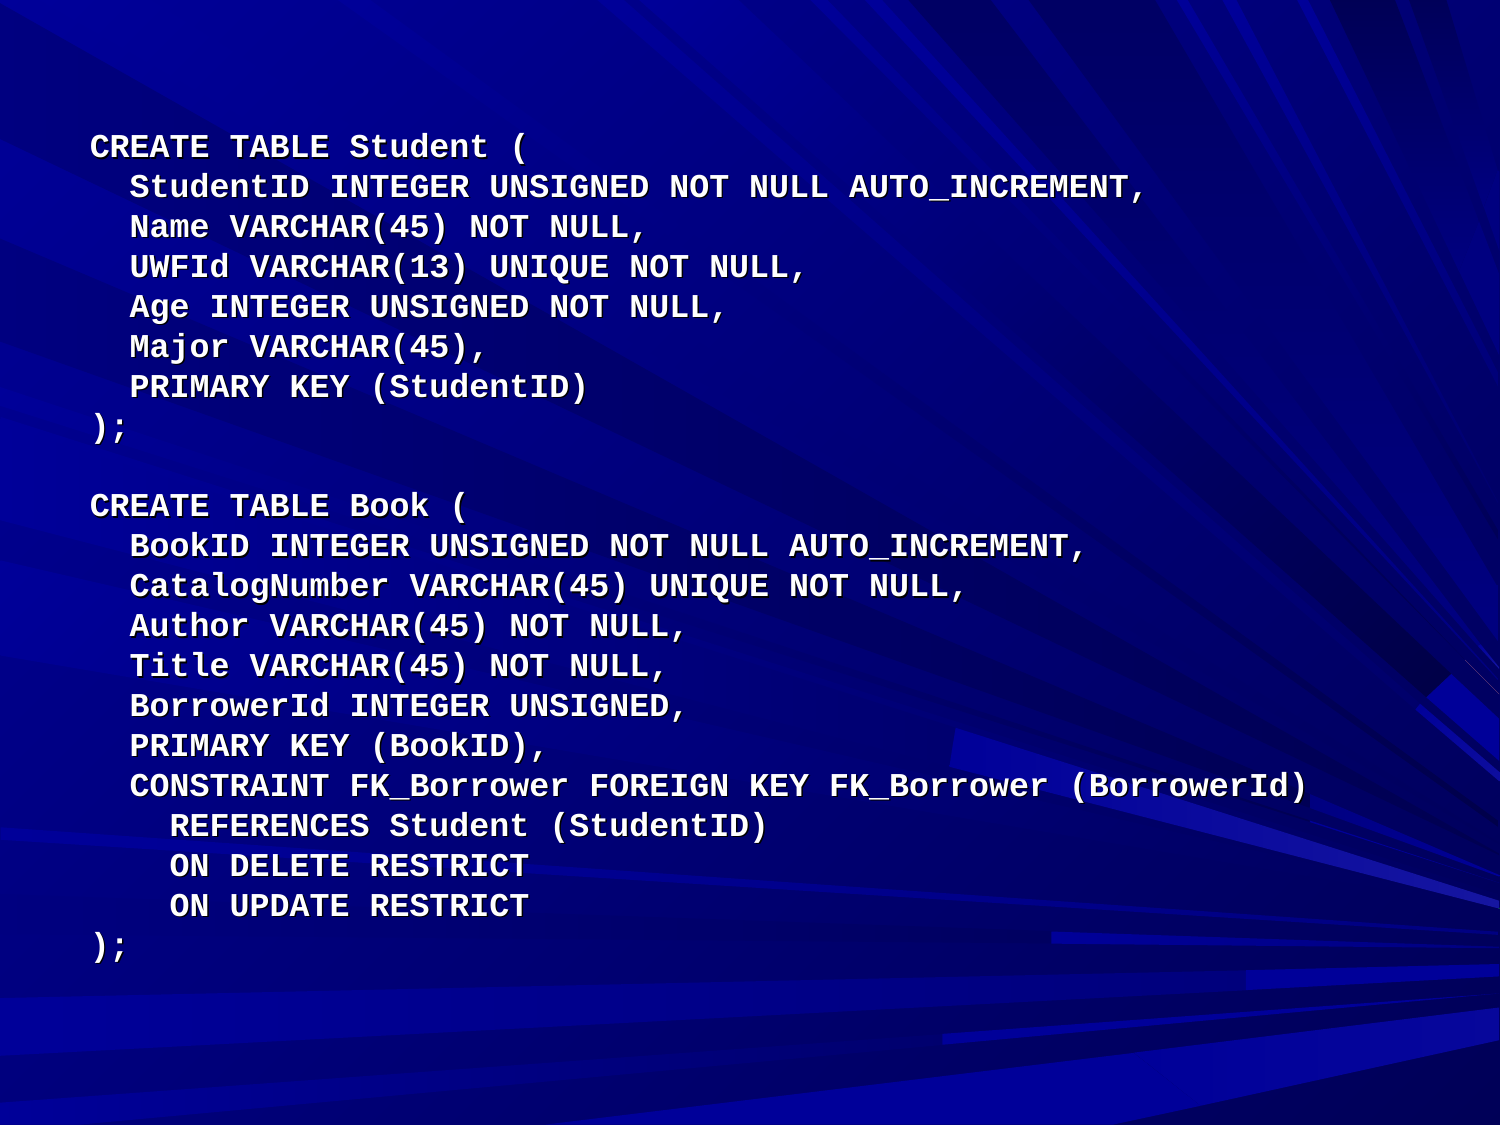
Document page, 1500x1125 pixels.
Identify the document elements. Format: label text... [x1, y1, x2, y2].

title CREATE TABLE Student ( StudentID INTEGER UNSIGNED NOT NULL AUTO_INCREMENT, Name VARCHAR(45) NOT NULL, UWFId VARCHAR(13) UNIQUE NOT NULL, Age INTEGER UNSIGNED NOT NULL, Major VARCHAR(45), PRIMARY KEY (StudentID) ); CREATE TABLE Book ( BookID INTEGER UNSIGNED NOT NULL AUTO_INCREMENT, CatalogNumber VARCHAR(45) UNIQUE NOT NULL, Author VARCHAR(45) NOT NULL, Title VARCHAR(45) NOT NULL, BorrowerId INTEGER UNSIGNED, PRIMARY KEY (BookID), CONSTRAINT FK_Borrower FOREIGN KEY FK_Borrower (BorrowerId) REFERENCES Student (StudentID) ON DELETE RESTRICT ON UPDATE RESTRICT ); [75, 116, 1426, 971]
